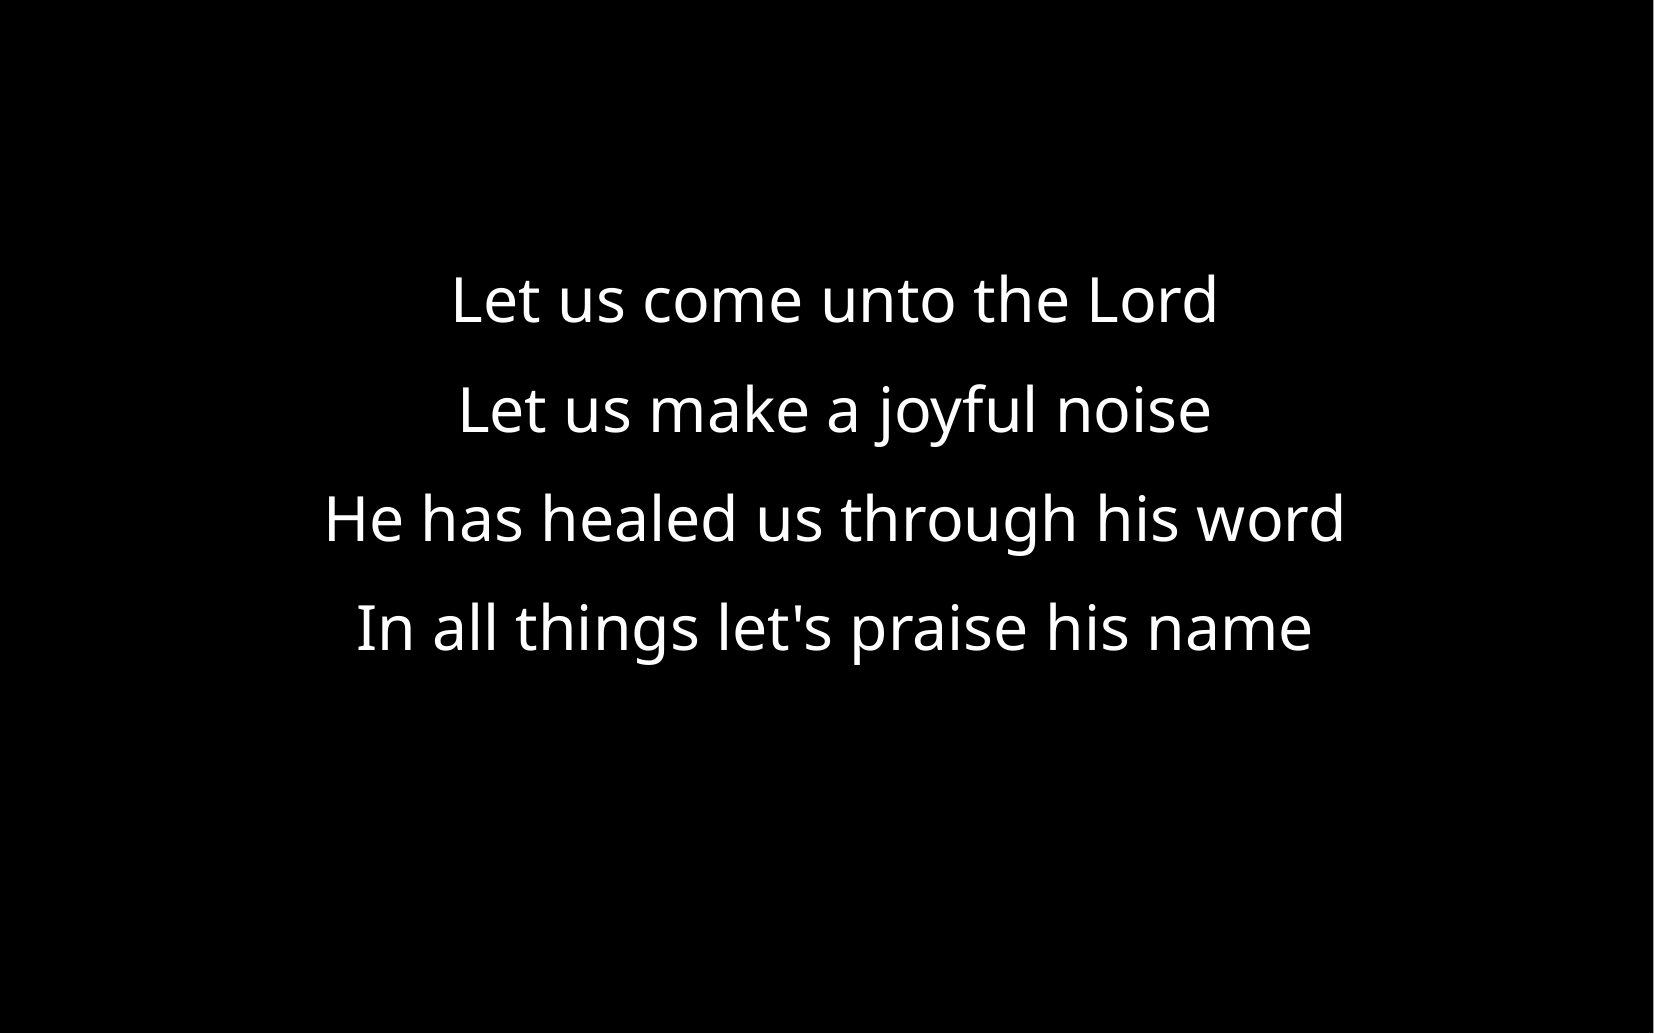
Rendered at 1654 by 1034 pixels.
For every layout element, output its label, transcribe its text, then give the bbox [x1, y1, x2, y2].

list Let us come unto the Lord Let us make a joyful noise He has healed us through his word In all things let's praise his name [0, 255, 1654, 1024]
